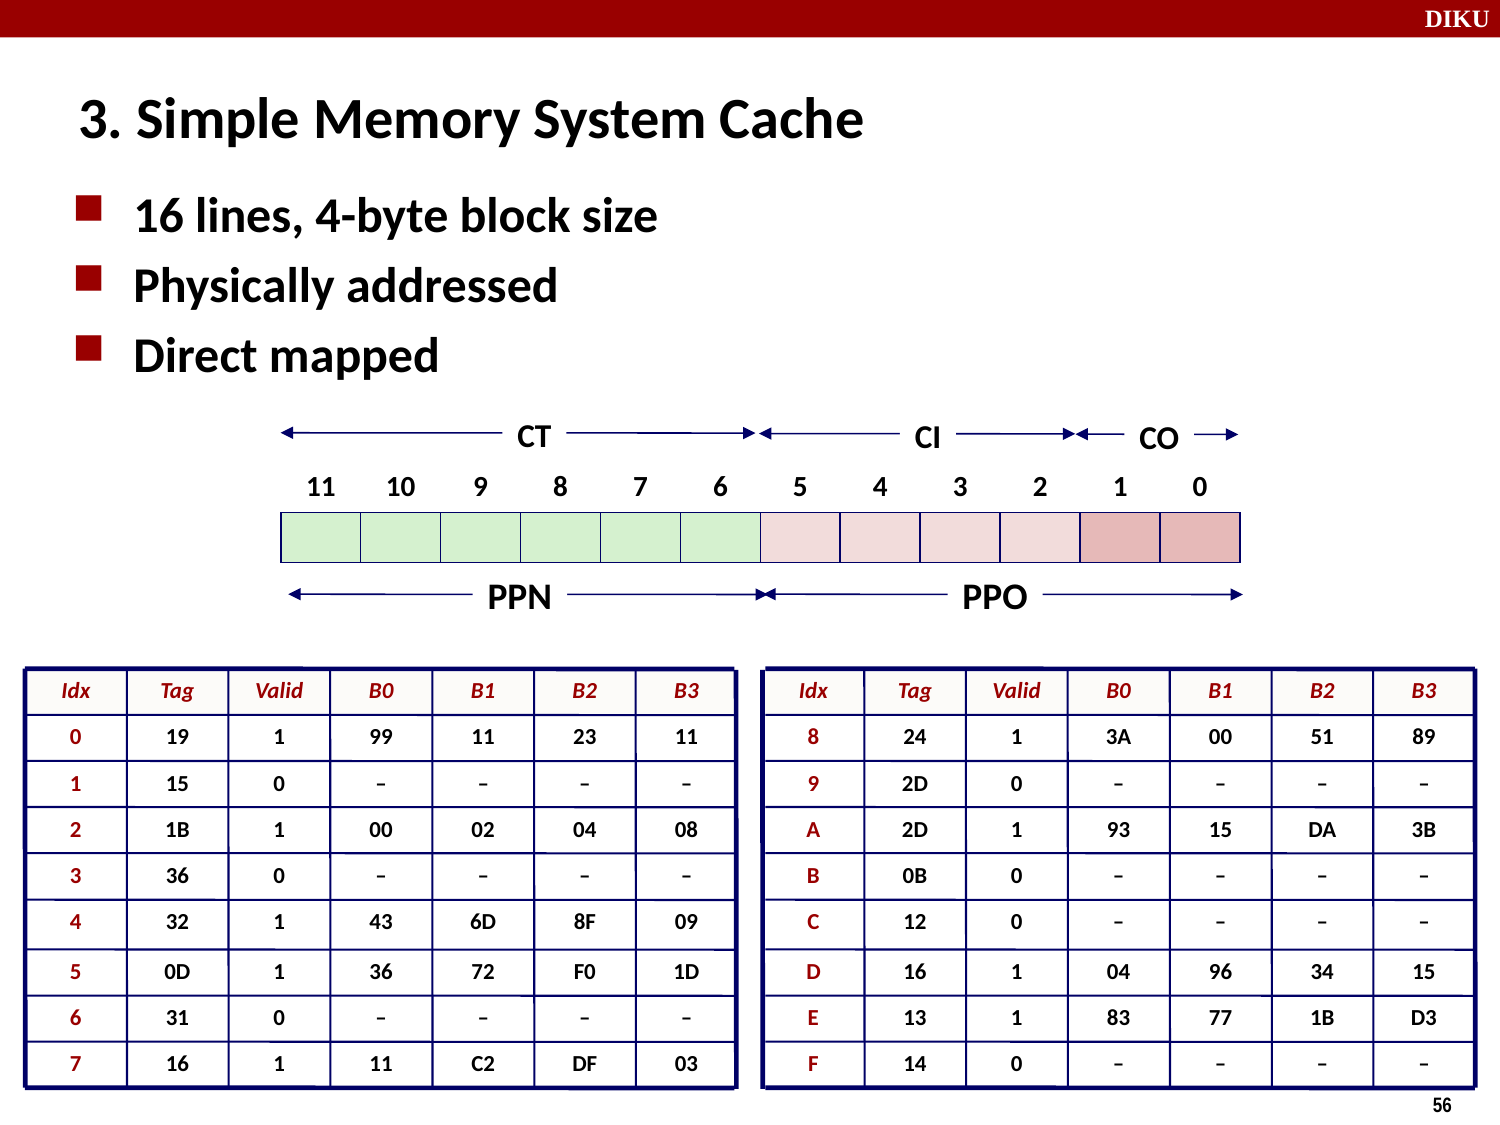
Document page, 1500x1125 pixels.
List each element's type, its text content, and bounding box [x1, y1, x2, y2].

text_box 3. Simple Memory System Cache [63, 68, 1259, 163]
text_box 3B [1375, 809, 1472, 852]
text_box 1 [967, 716, 1066, 759]
text_box 1 [230, 1043, 329, 1085]
text_box – [1069, 763, 1168, 806]
text_box 1 [28, 762, 125, 805]
text_box 43 [332, 901, 431, 948]
text_box 2D [866, 809, 964, 852]
text_box 4 [840, 462, 920, 513]
text_box PPN [472, 570, 568, 631]
text_box 83 [1069, 997, 1168, 1040]
text_box C2 [434, 1043, 533, 1085]
text_box 99 [332, 716, 431, 760]
text_box 93 [1069, 809, 1168, 852]
text_box 36 [332, 951, 431, 994]
text_box 31 [129, 997, 227, 1040]
text_box – [637, 763, 733, 806]
text_box 32 [128, 901, 227, 948]
text_box 2 [1000, 462, 1080, 513]
text_box 08 [637, 809, 733, 852]
text_box 23 [536, 717, 634, 760]
text_box 0 [28, 716, 125, 759]
text_box – [1375, 1043, 1472, 1085]
text_box 6 [28, 997, 125, 1040]
text_box 77 [1171, 997, 1270, 1040]
text_box 3 [28, 855, 125, 898]
text_box 0 [968, 901, 1066, 948]
text_box – [1069, 1043, 1168, 1085]
text_box 7 [28, 1043, 125, 1085]
text_box 15 [1375, 951, 1472, 994]
text_box 11 [332, 1043, 431, 1085]
text_box 24 [866, 716, 964, 759]
text_box Idx [765, 672, 863, 713]
text_box – [1069, 855, 1168, 898]
text_box – [1273, 901, 1372, 948]
text_box – [1273, 1043, 1372, 1085]
text_box 34 [1273, 951, 1372, 994]
text_box F [766, 1043, 863, 1085]
text_box 0 [230, 855, 329, 898]
text_box 0 [968, 1043, 1066, 1085]
text_box – [1172, 1043, 1270, 1085]
text_box 12 [866, 901, 965, 948]
text_box 0 [230, 997, 329, 1040]
text_box 16 lines, 4-byte block size Physically addressed Direct mapped [62, 175, 1425, 413]
text_box 5 [28, 951, 125, 994]
text_box – [434, 997, 533, 1040]
text_box 2D [866, 762, 964, 806]
text_box B2 [536, 672, 634, 714]
text_box 16 [129, 1043, 227, 1085]
text_box – [434, 855, 533, 898]
text_box 11 [637, 717, 733, 760]
text_box 3 [920, 462, 1000, 513]
text_box B3 [637, 672, 733, 714]
text_box 6 [680, 462, 760, 513]
text_box 0 [968, 855, 1066, 898]
text_box – [536, 997, 634, 1040]
text_box 0D [128, 951, 227, 994]
text_box 16 [866, 951, 965, 994]
text_box 36 [128, 855, 227, 898]
text_box D [765, 951, 863, 994]
text_box – [434, 763, 533, 806]
text_box – [1375, 855, 1472, 898]
text_box Valid [230, 672, 329, 713]
text_box 11 [280, 462, 360, 513]
text_box 03 [637, 1043, 734, 1085]
text_box 8F [536, 901, 634, 948]
text_box – [1069, 901, 1168, 948]
text_box – [536, 763, 634, 806]
text_box 1B [1273, 997, 1372, 1040]
text_box 96 [1171, 951, 1270, 994]
text_box – [1171, 901, 1270, 948]
text_box – [332, 997, 431, 1040]
text_box 89 [1375, 717, 1472, 760]
text_box Tag [866, 672, 964, 713]
text_box E [766, 997, 863, 1040]
text_box 04 [536, 809, 634, 852]
text_box 1B [128, 809, 227, 852]
text_box 1 [230, 809, 329, 852]
text_box DF [536, 1043, 634, 1085]
text_box 7 [600, 462, 680, 513]
text_box 11 [434, 717, 533, 760]
text_box CO [1124, 413, 1194, 469]
text_box 1 [230, 716, 329, 759]
text_box 8 [765, 716, 863, 759]
text_box – [332, 855, 431, 898]
text_box D3 [1375, 997, 1472, 1040]
text_box – [1171, 855, 1270, 898]
text_box – [1375, 901, 1472, 948]
text_box 3A [1069, 716, 1168, 760]
text_box 2 [28, 809, 125, 852]
text_box 09 [637, 901, 733, 948]
text_box 00 [1171, 717, 1270, 760]
text_box B1 [1171, 672, 1270, 713]
text_box 0 [230, 763, 329, 806]
text_box – [637, 855, 733, 898]
text_box 1 [968, 997, 1066, 1040]
text_box CT [502, 412, 567, 467]
text_box 02 [434, 809, 533, 852]
text_box 1 [230, 951, 329, 994]
text_box B0 [1069, 672, 1168, 713]
text_box 1 [968, 951, 1066, 994]
text_box – [1375, 763, 1472, 806]
text_box 0 [1160, 462, 1240, 513]
text_box Tag [128, 672, 227, 713]
text_box Idx [28, 672, 125, 713]
text_box 6D [434, 901, 533, 948]
text_box 00 [332, 809, 431, 852]
text_box 0B [866, 855, 964, 898]
text_box 19 [128, 716, 227, 759]
text_box 4 [28, 901, 125, 948]
text_box B0 [332, 672, 431, 713]
text_box – [332, 763, 431, 806]
text_box – [1171, 763, 1270, 806]
text_box 13 [866, 997, 965, 1040]
text_box 51 [1273, 717, 1372, 760]
text_box 8 [520, 462, 600, 513]
text_box CI [899, 413, 956, 468]
text_box 1D [637, 951, 733, 994]
text_box 10 [360, 462, 440, 513]
text_box 0 [967, 763, 1066, 806]
text_box B3 [1375, 672, 1472, 714]
text_box 5 [760, 462, 840, 513]
text_box 9 [765, 762, 863, 805]
text_box – [1273, 763, 1372, 806]
text_box B2 [1273, 672, 1372, 714]
text_box 15 [1171, 809, 1270, 852]
text_box 72 [434, 951, 533, 994]
text_box – [637, 997, 733, 1040]
text_box B [765, 855, 863, 898]
text_box 04 [1069, 951, 1168, 994]
text_box 1 [1080, 462, 1160, 513]
text_box DA [1273, 809, 1372, 852]
text_box – [1273, 855, 1372, 898]
text_box [280, 513, 1240, 563]
text_box A [765, 809, 863, 852]
text_box C [765, 901, 863, 948]
text_box 1 [230, 901, 329, 948]
text_box PPO [947, 570, 1043, 631]
text_box F0 [536, 951, 634, 994]
text_box Valid [967, 672, 1066, 713]
text_box 1 [967, 809, 1066, 852]
text_box 15 [128, 762, 227, 806]
text_box 9 [440, 462, 520, 513]
text_box – [536, 855, 634, 898]
text_box 14 [866, 1043, 965, 1085]
text_box B1 [434, 672, 533, 713]
